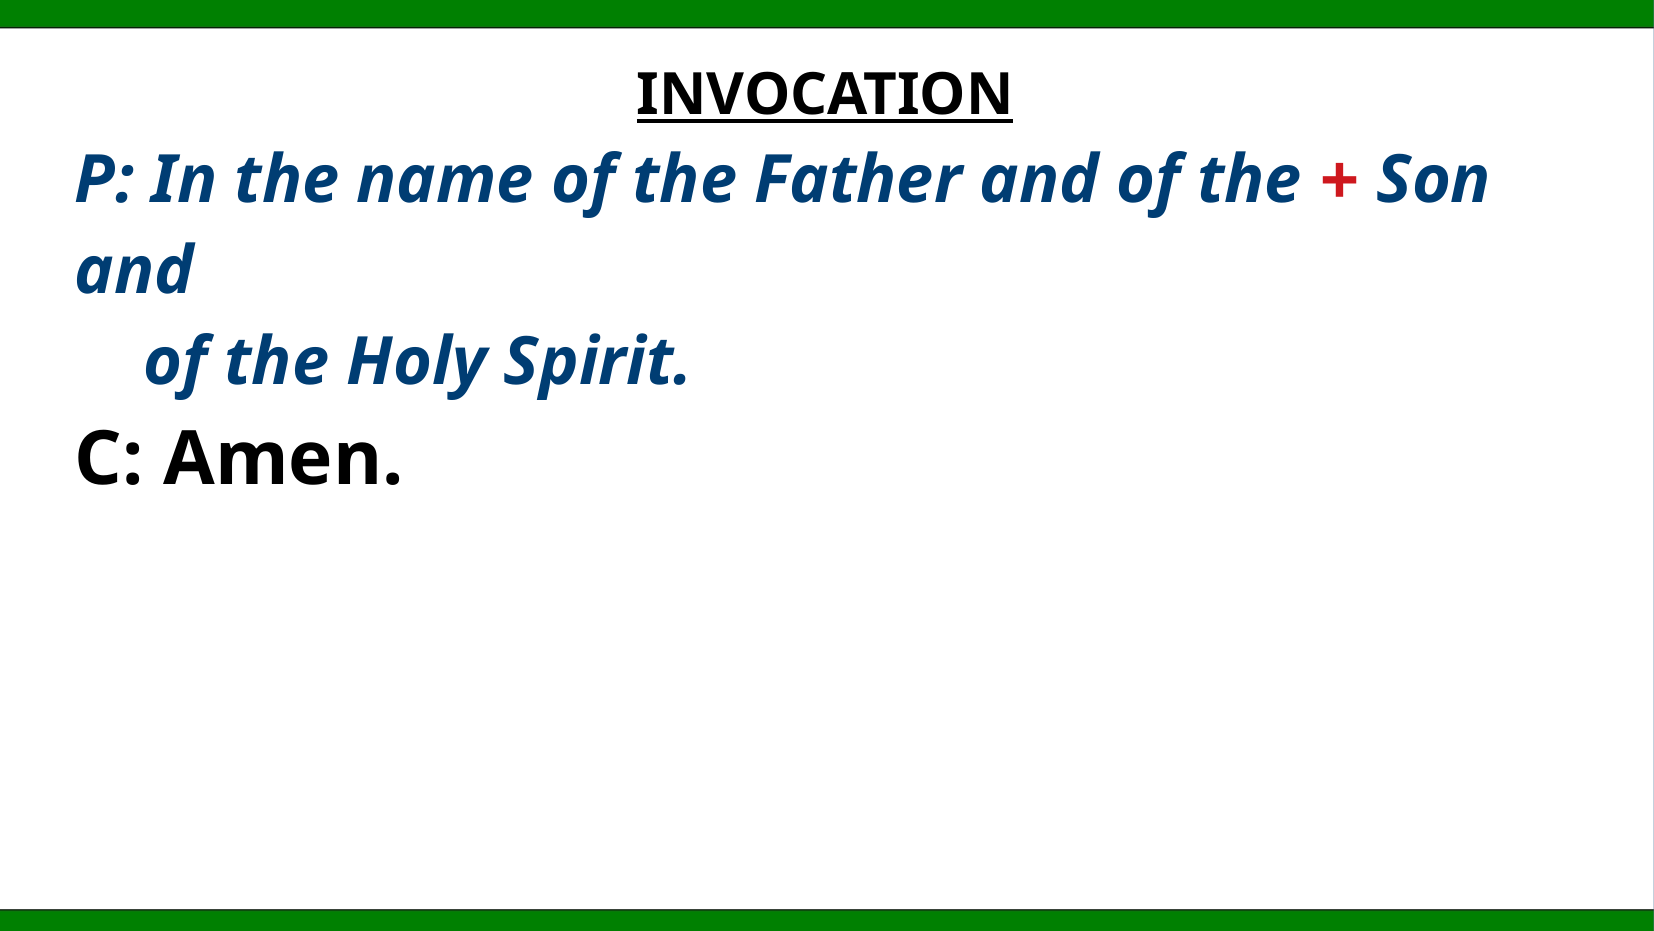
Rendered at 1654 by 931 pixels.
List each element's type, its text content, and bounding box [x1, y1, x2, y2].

text_box INVOCATION P: In the name of the Father and of the + Son and of the Holy Spirit. C: Amen. [60, 45, 1591, 448]
picture [0, 0, 1654, 931]
